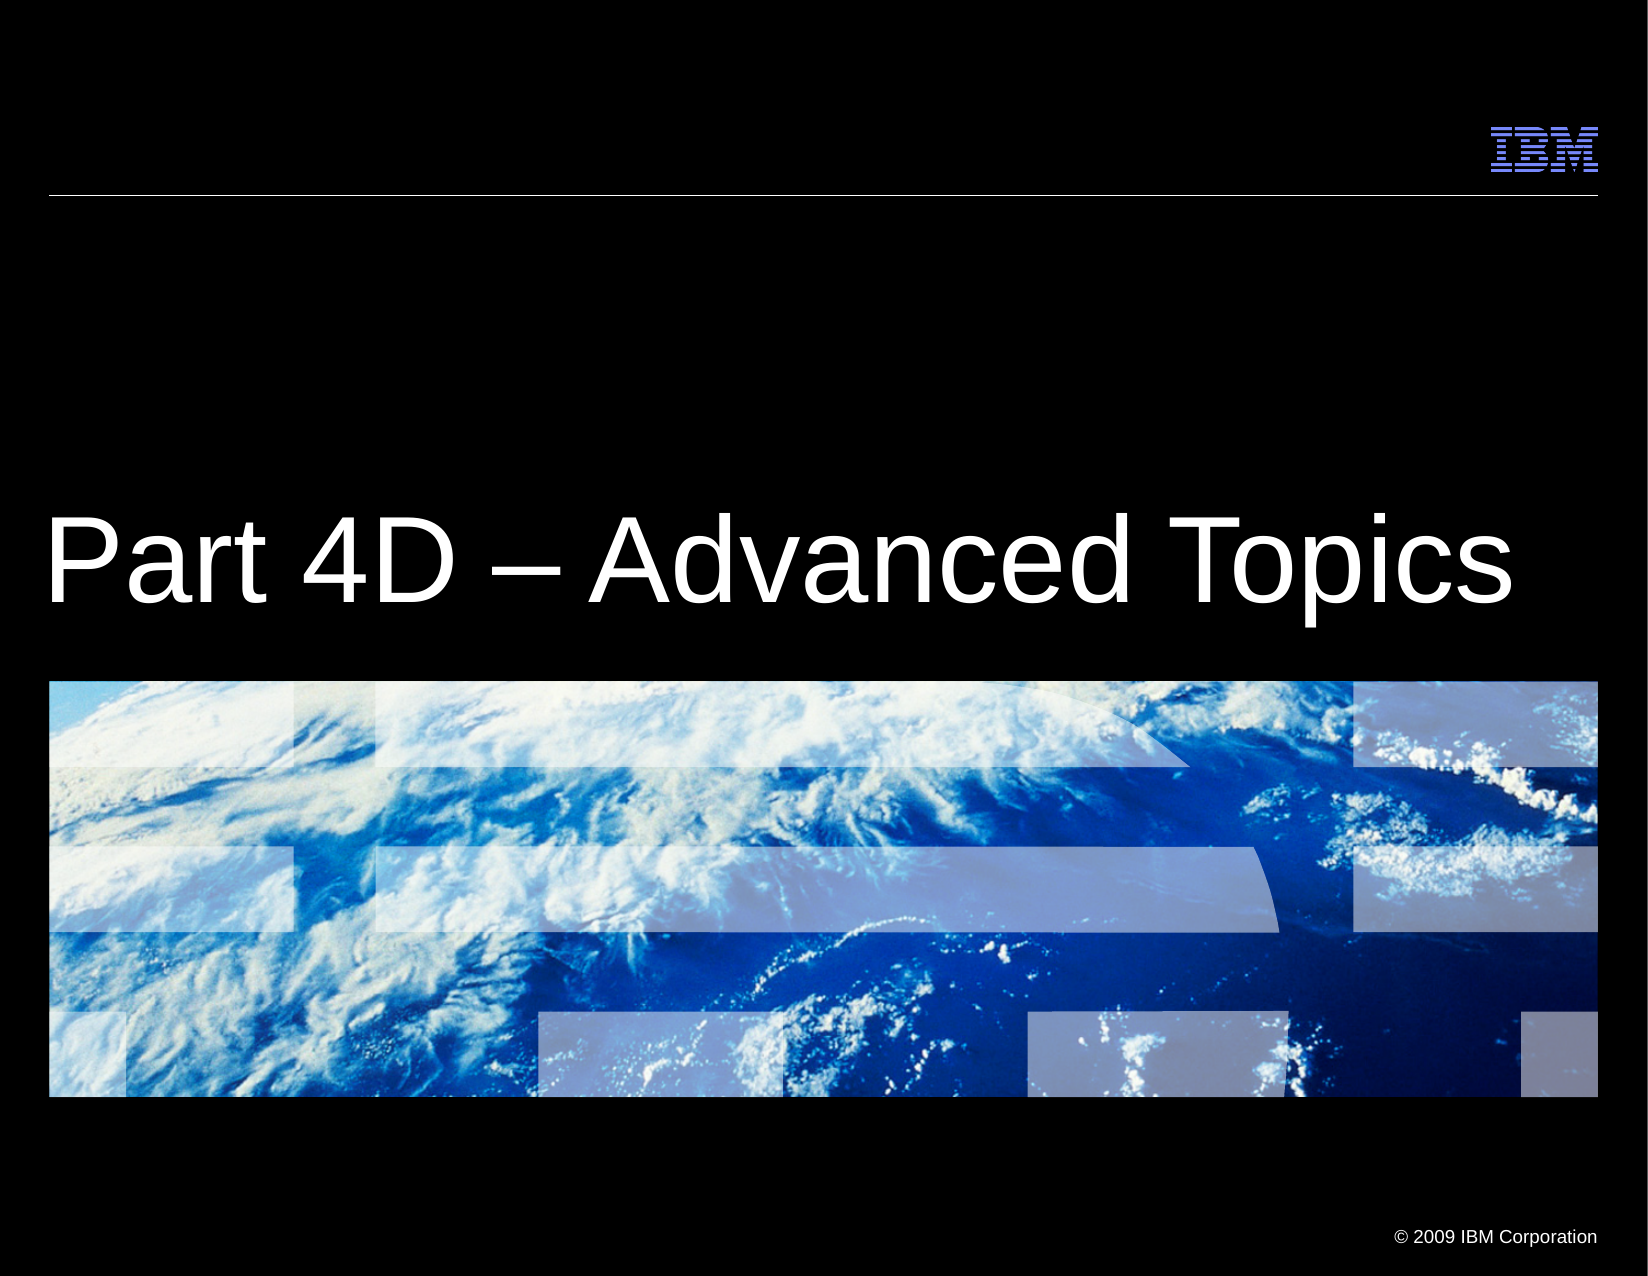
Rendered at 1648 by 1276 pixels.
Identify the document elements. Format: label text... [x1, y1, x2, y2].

picture [1491, 127, 1598, 172]
picture [49, 681, 1598, 1097]
title Part 4D – Advanced Topics [25, 263, 1598, 638]
